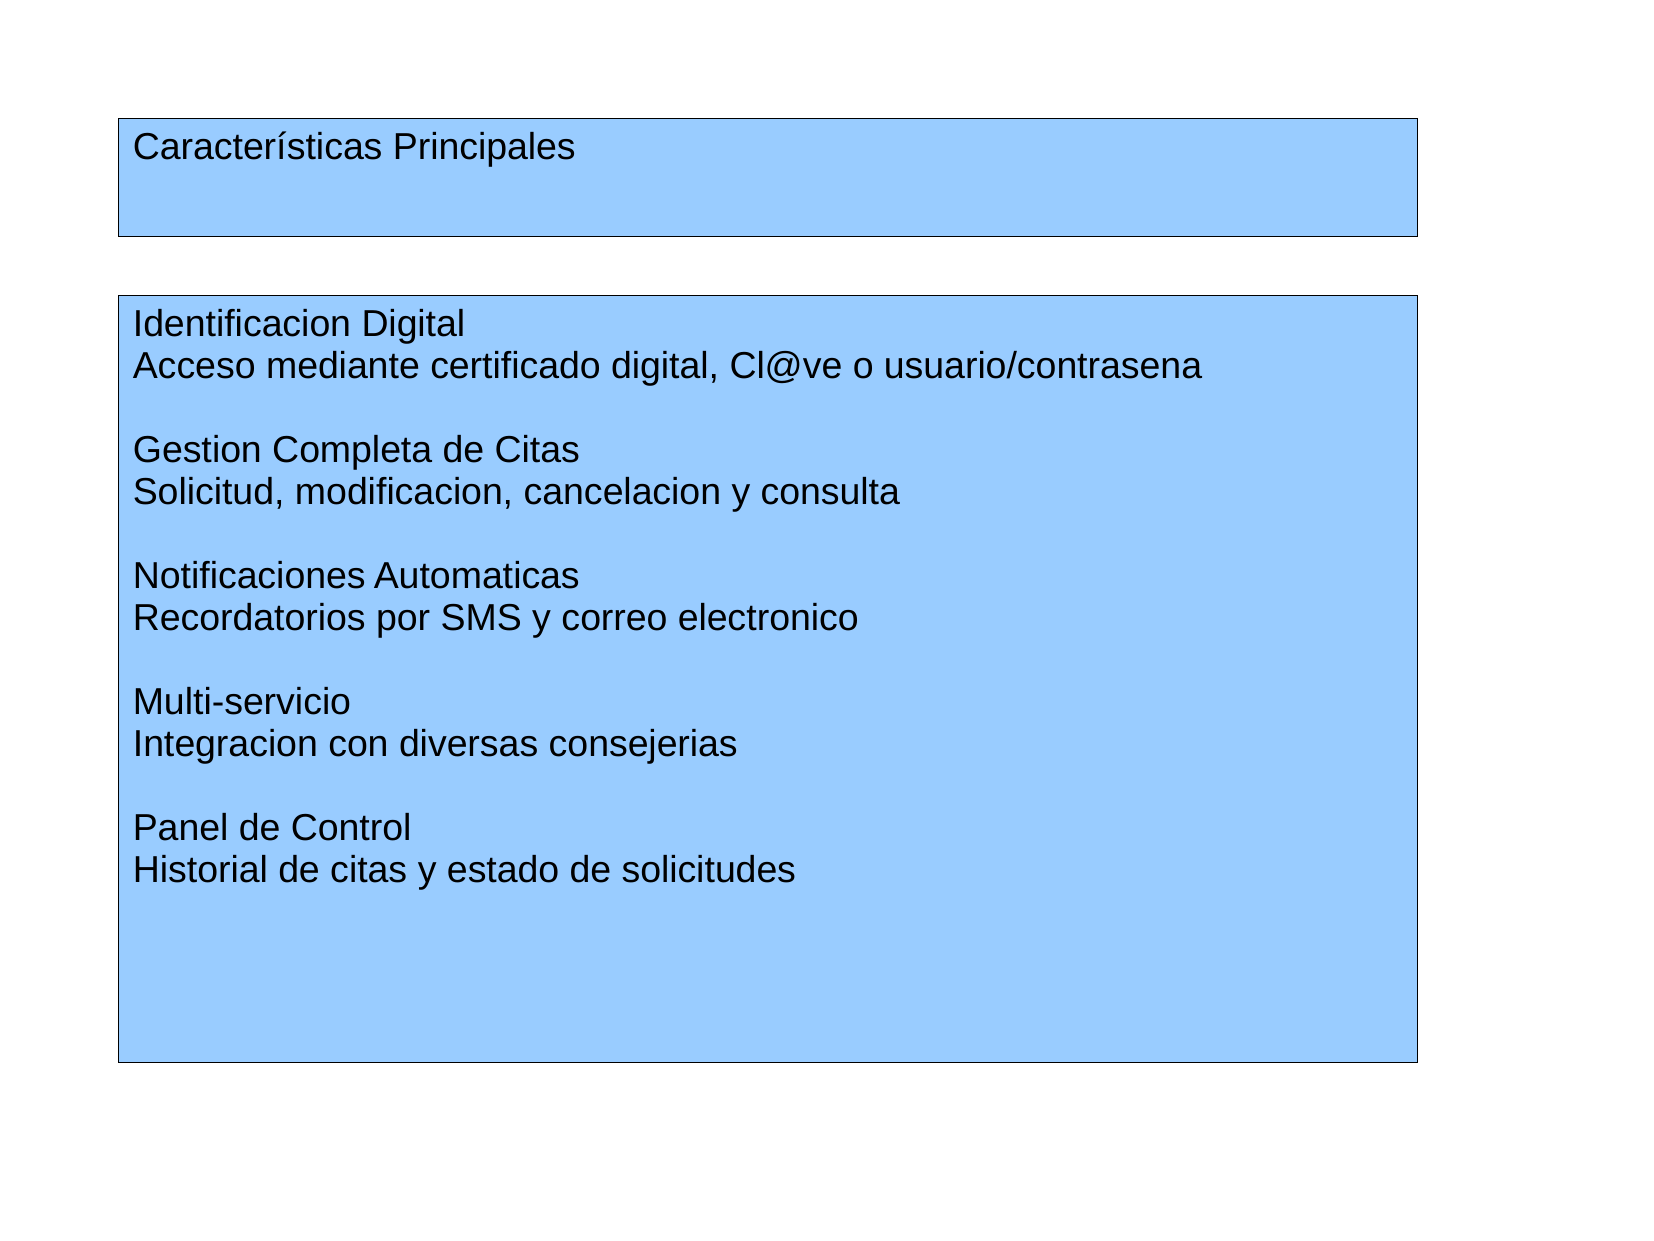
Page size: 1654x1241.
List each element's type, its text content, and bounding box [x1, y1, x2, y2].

text_box Características Principales [118, 118, 1418, 237]
text_box Identificacion Digital Acceso mediante certificado digital, Cl@ve o usuario/contrasena Gestion Completa de Citas Solicitud, modificacion, cancelacion y consulta Notificaciones Automaticas Recordatorios por SMS y correo electronico Multi-servicio Integracion con diversas consejerias Panel de Control Historial de citas y estado de solicitudes [118, 295, 1418, 1063]
